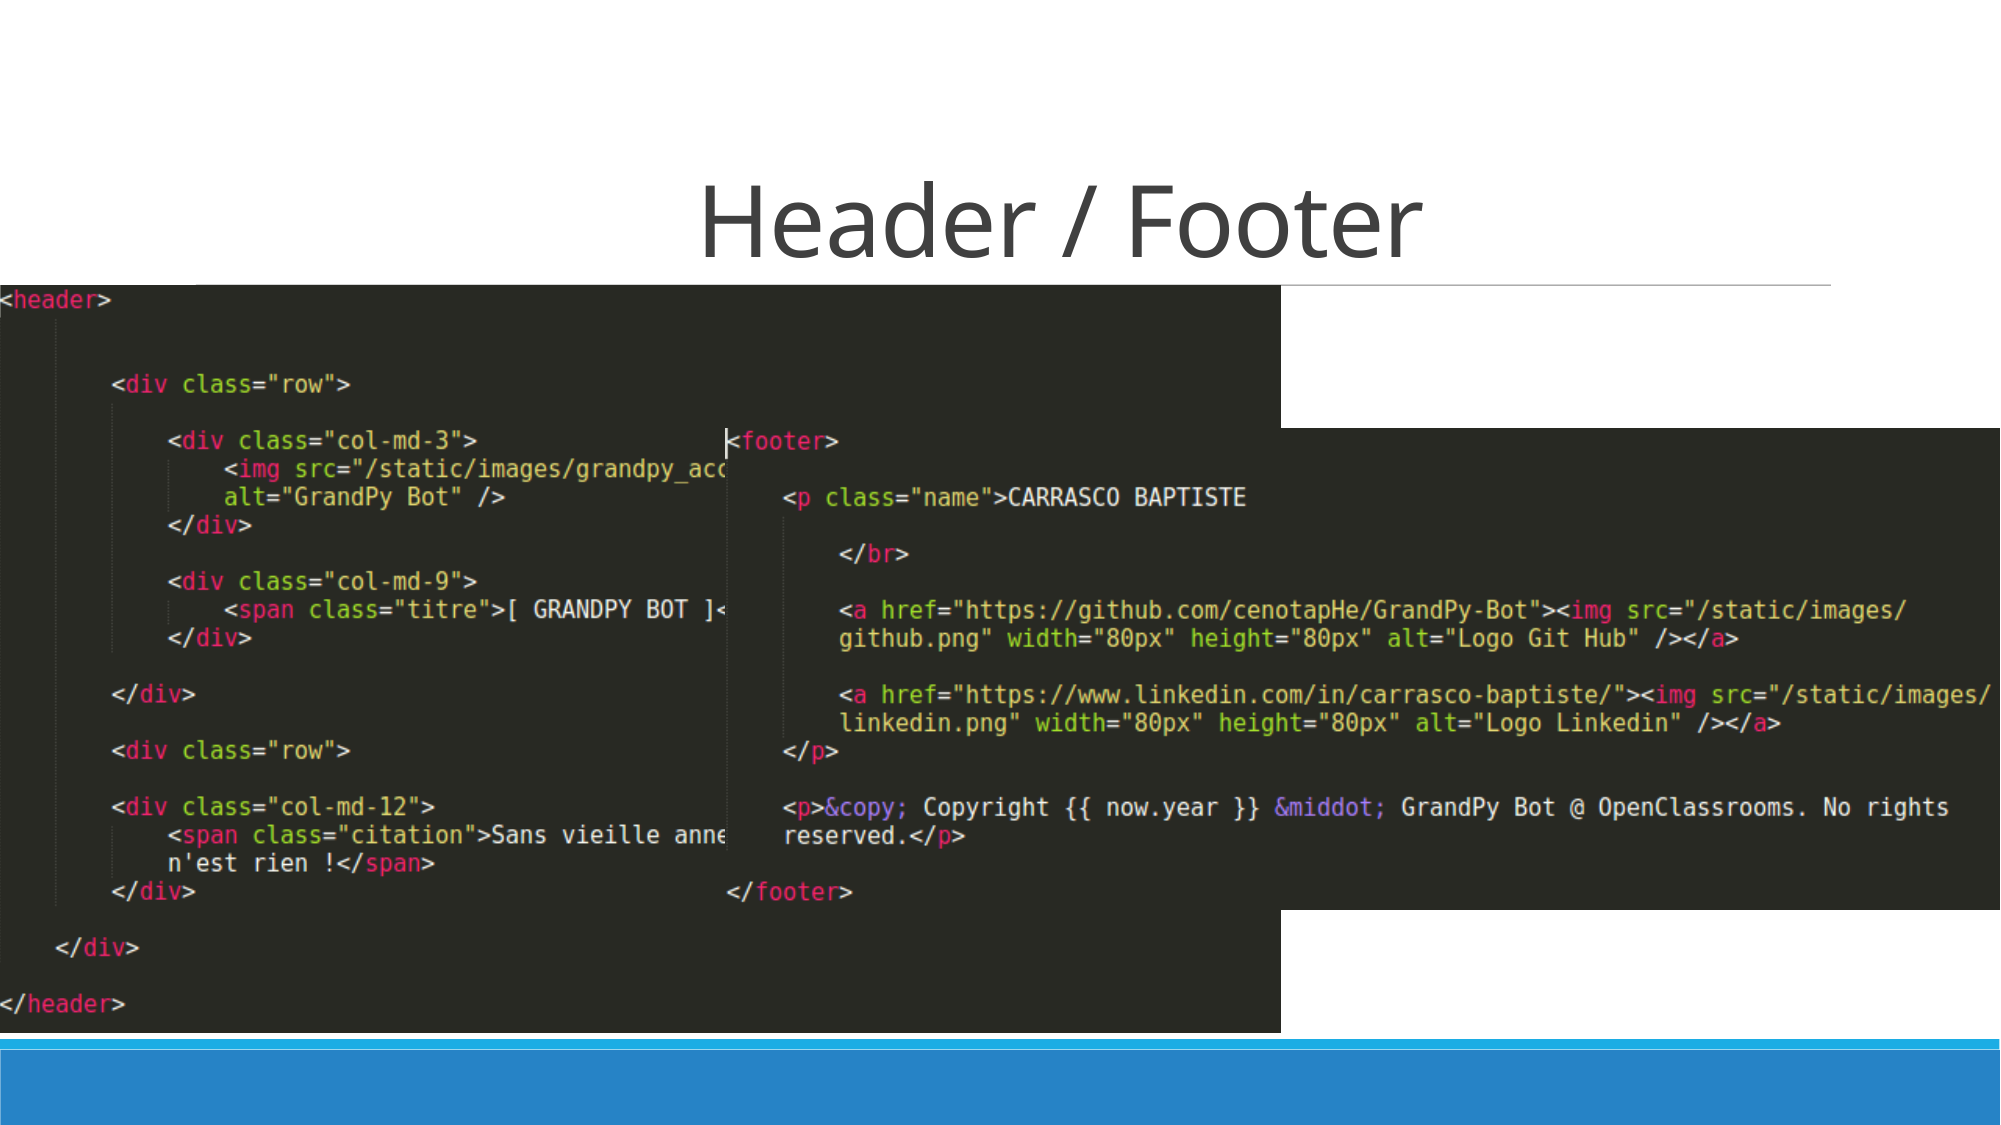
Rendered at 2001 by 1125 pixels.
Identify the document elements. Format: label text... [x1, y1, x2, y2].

picture [0, 285, 2000, 1033]
text_box Header / Footer [180, 47, 1830, 285]
